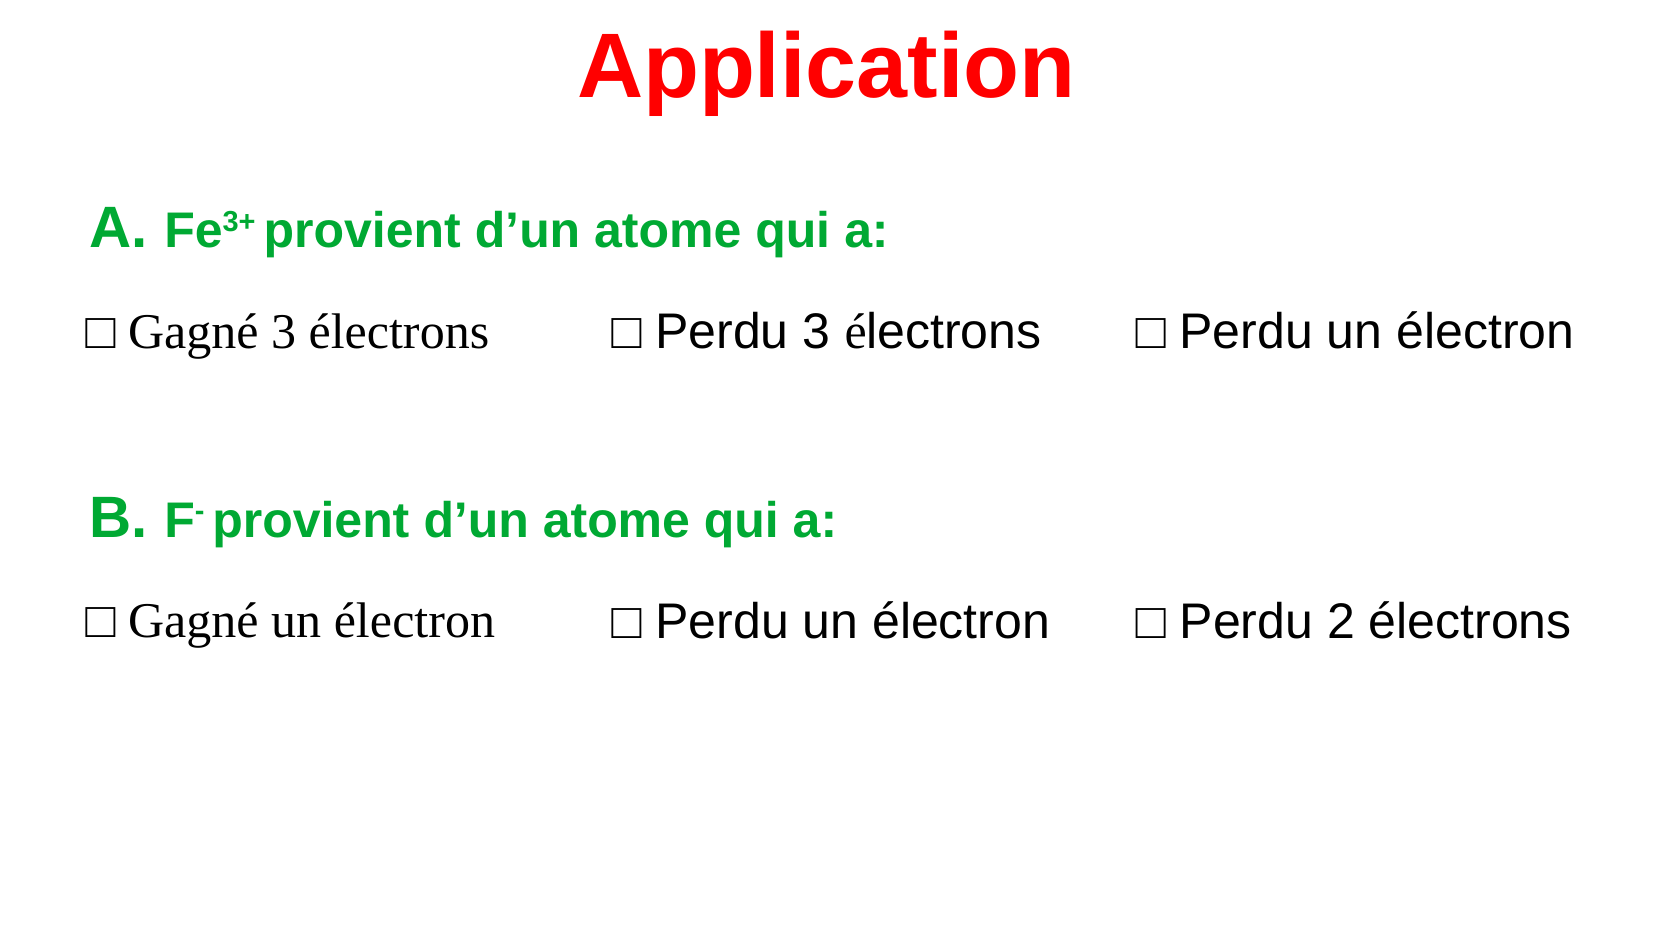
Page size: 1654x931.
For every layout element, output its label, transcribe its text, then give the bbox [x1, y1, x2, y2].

text_box B. F- provient d’un atome qui a: [75, 476, 1510, 586]
text_box □ Perdu un électron [1120, 296, 1613, 368]
text_box □ Gagné 3 électrons [70, 296, 526, 376]
text_box □ Perdu 2 électrons [1120, 585, 1613, 657]
title Application [82, 14, 1571, 118]
text_box □ Perdu 3 électrons [596, 296, 1121, 376]
text_box □ Perdu un électron [596, 585, 1088, 657]
text_box A. Fe3+ provient d’un atome qui a: [75, 187, 1510, 333]
text_box □ Gagné un électron [70, 585, 563, 666]
